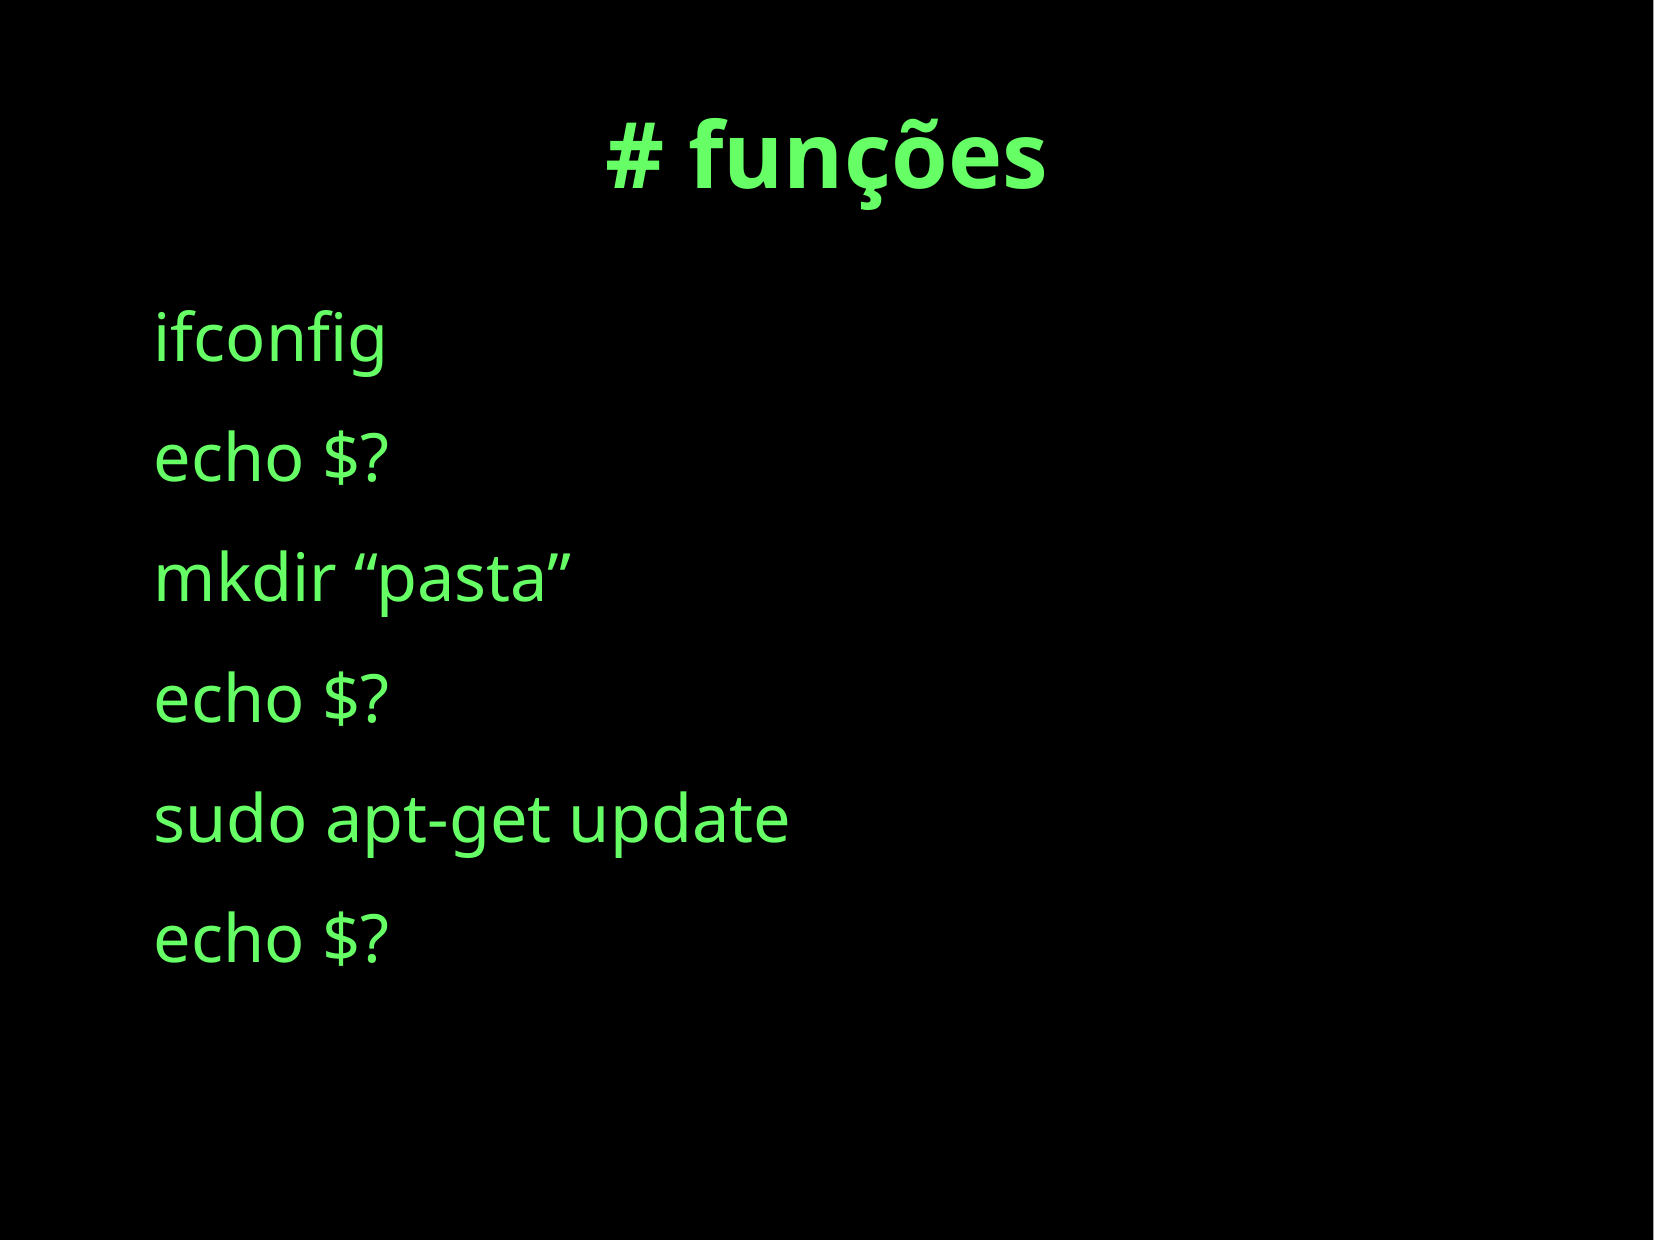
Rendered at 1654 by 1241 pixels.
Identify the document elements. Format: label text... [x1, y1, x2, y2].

title # funções [82, 49, 1571, 257]
list ifconfig echo $? mkdir “pasta” echo $? sudo apt-get update echo $? [82, 290, 1571, 1010]
